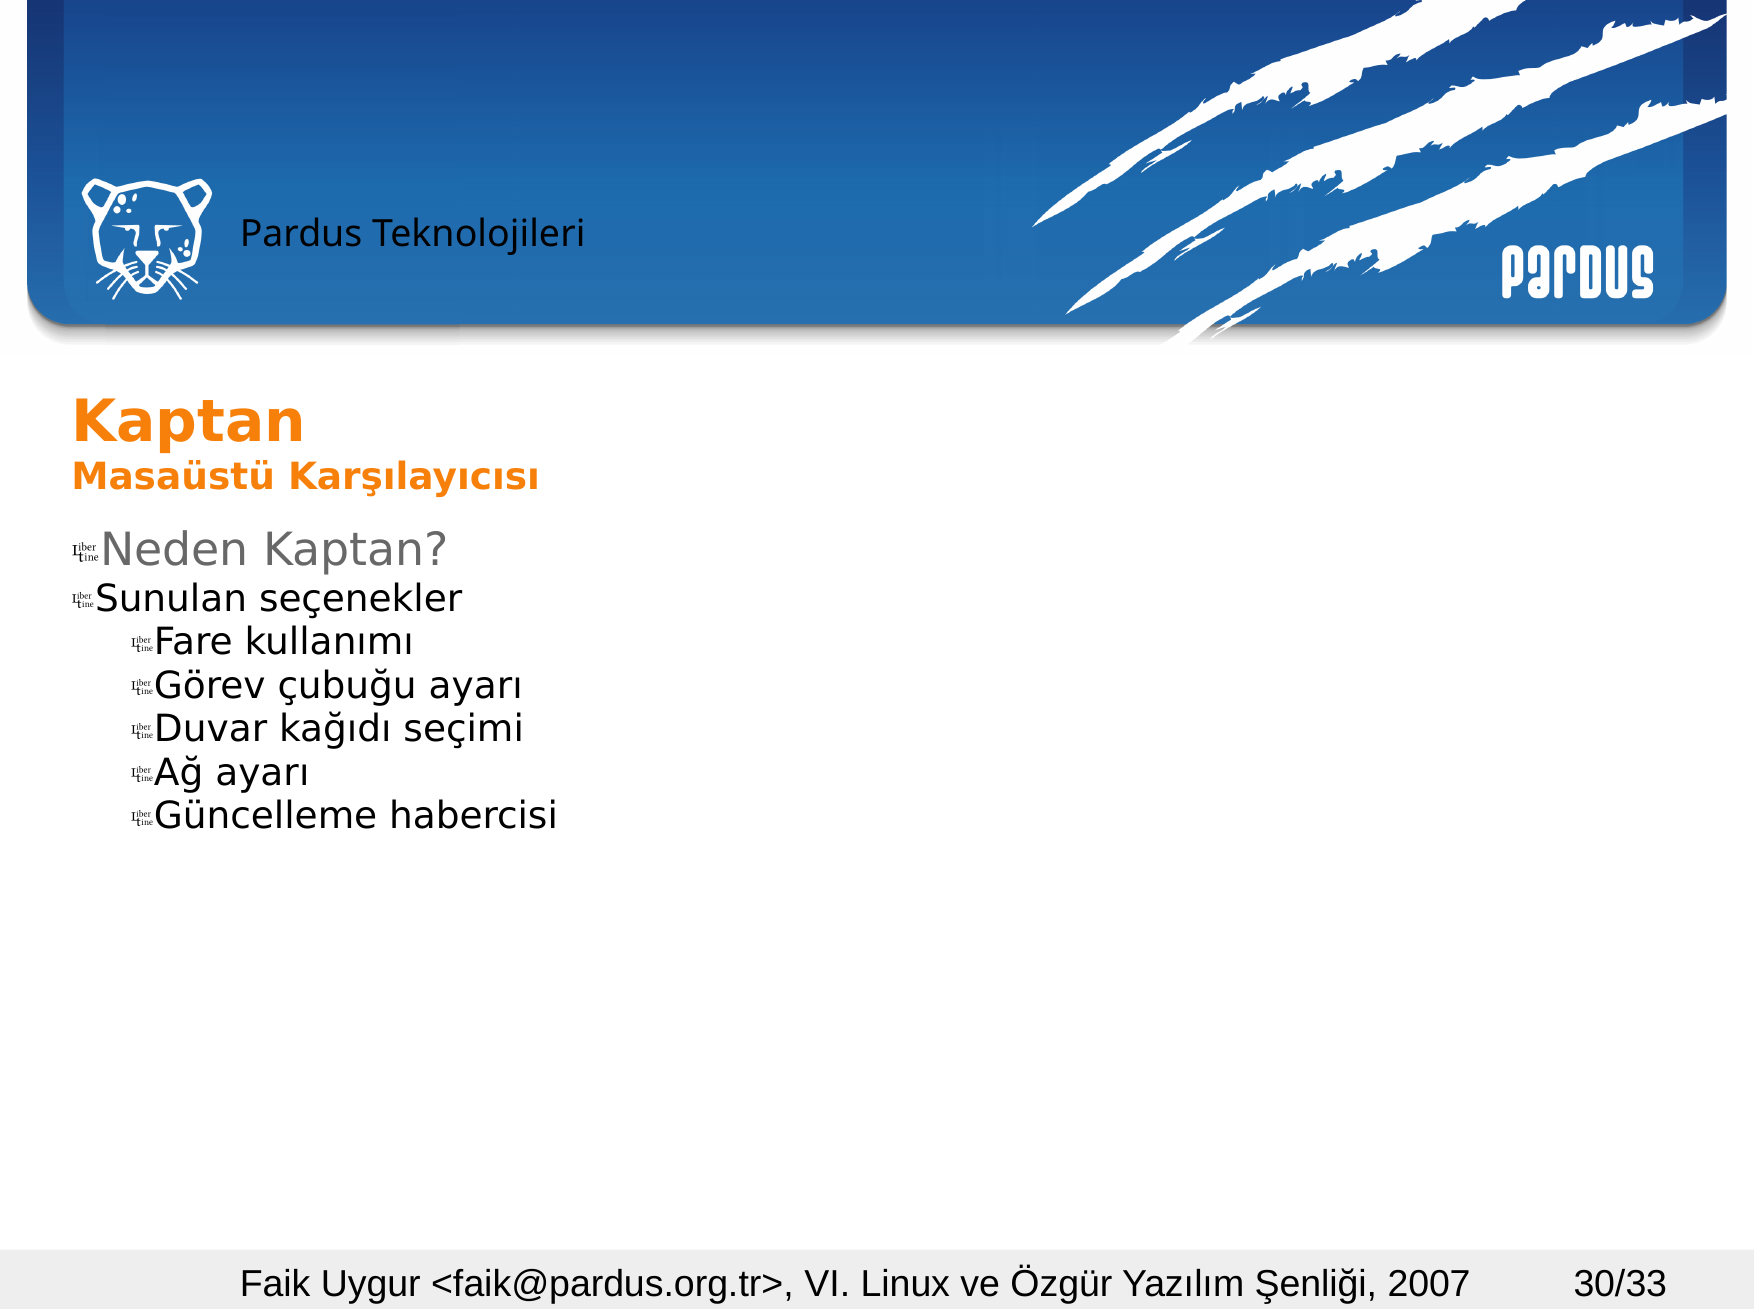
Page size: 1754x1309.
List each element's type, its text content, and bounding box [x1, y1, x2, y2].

text_box Kaptan Masaüstü Karşılayıcısı Neden Kaptan? Sunulan seçenekler Fare kullanımı Görev çubuğu ayarı Duvar kağıdı seçimi Ağ ayarı Güncelleme habercisi [56, 380, 1680, 846]
picture [0, 0, 1753, 355]
